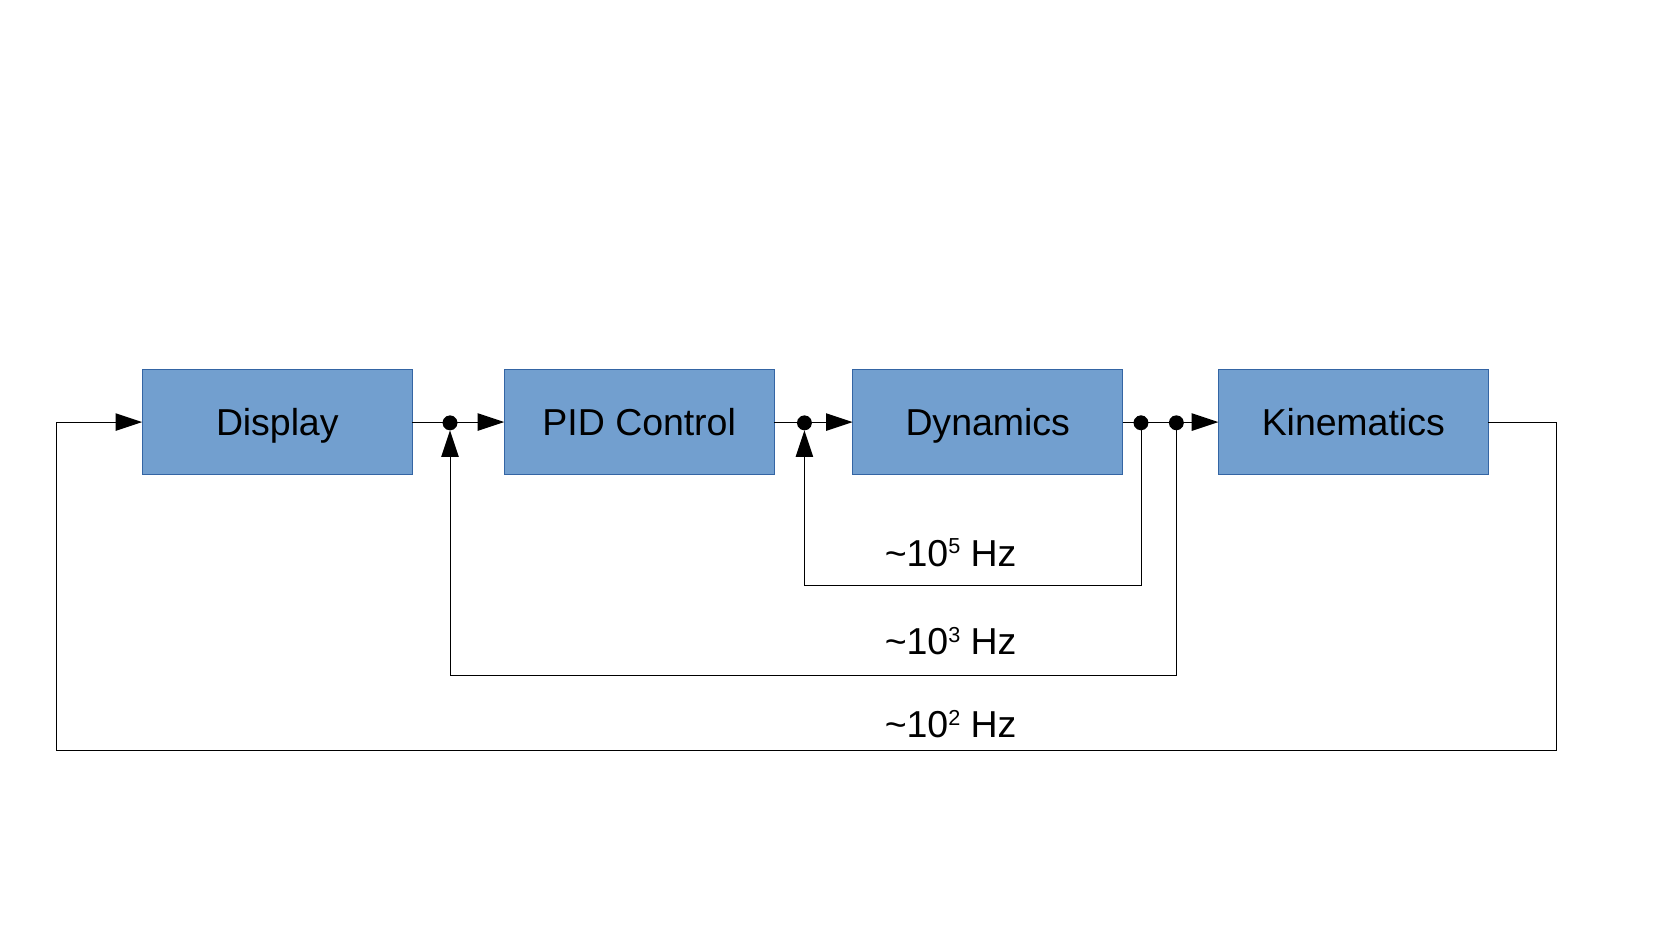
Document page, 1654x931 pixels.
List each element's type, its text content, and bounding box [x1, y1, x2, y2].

text_box ~102 Hz [870, 696, 1066, 796]
text_box PID Control [504, 369, 775, 475]
text_box [1168, 415, 1184, 431]
text_box Display [142, 369, 413, 475]
text_box ~103 Hz [870, 624, 1066, 696]
text_box [796, 415, 812, 431]
text_box [442, 415, 458, 431]
text_box [1133, 415, 1149, 431]
text_box ~105 Hz [870, 525, 1066, 624]
text_box Dynamics [852, 369, 1123, 475]
text_box Kinematics [1218, 369, 1489, 475]
